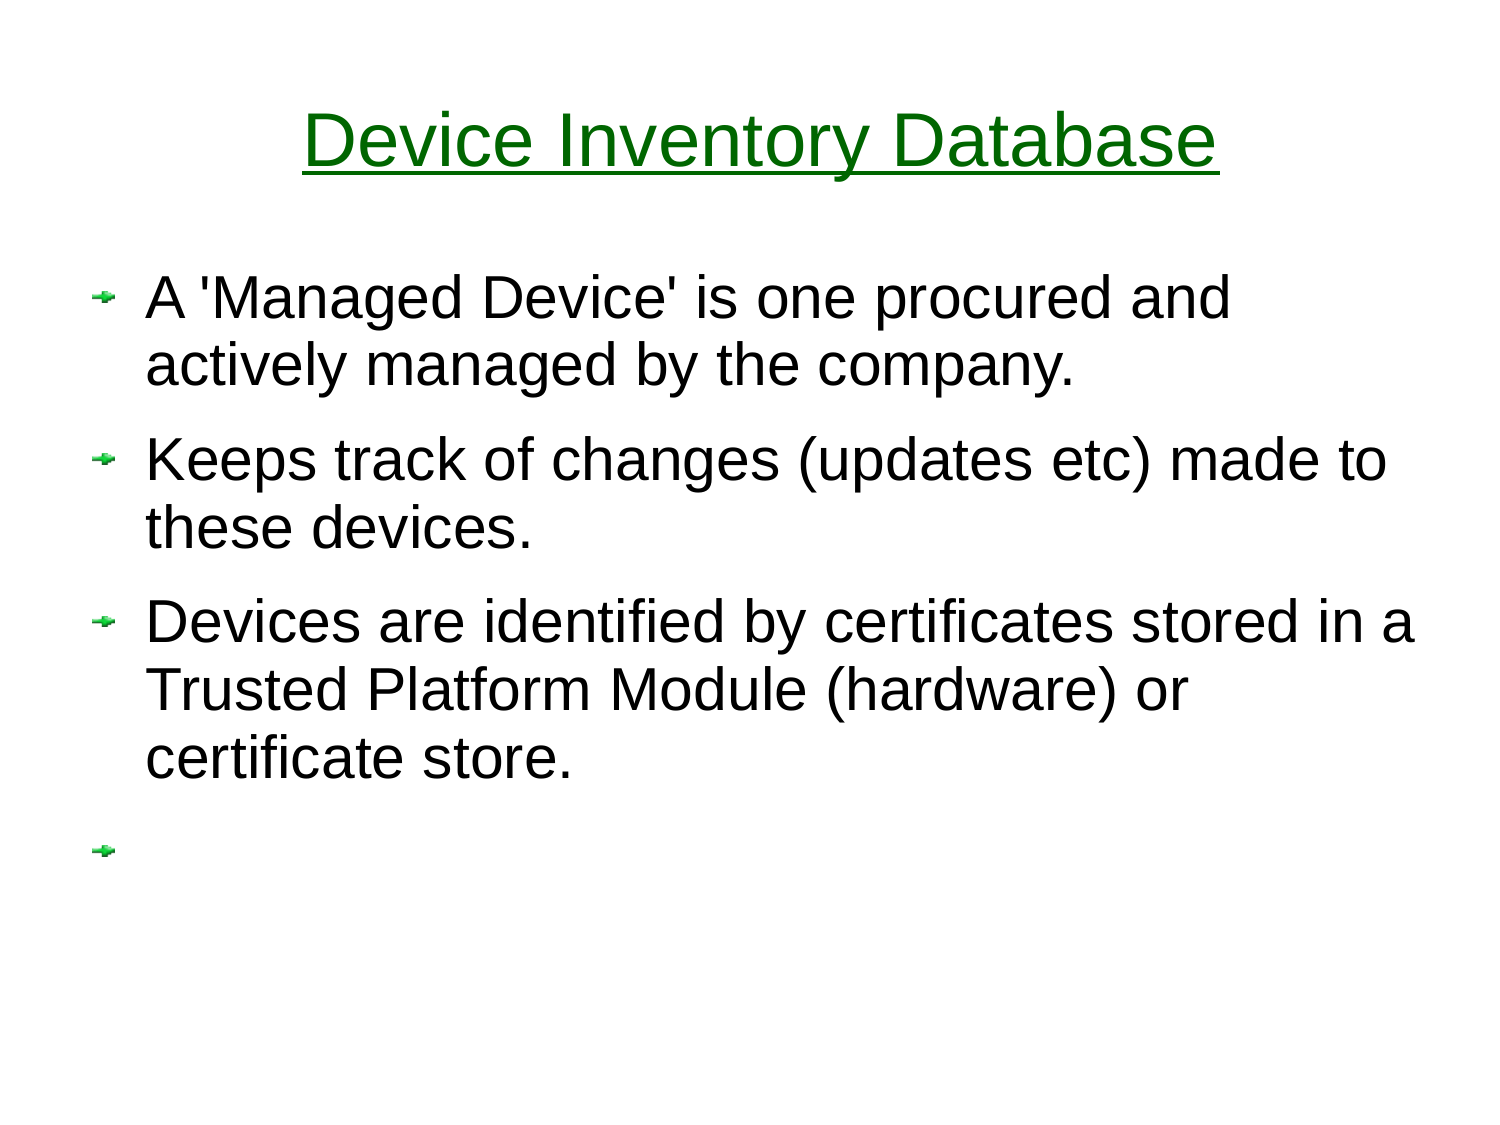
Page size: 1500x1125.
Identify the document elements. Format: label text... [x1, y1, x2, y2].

list A 'Managed Device' is one procured and actively managed by the company. Keeps track of changes (updates etc) made to these devices. Devices are identified by certificates stored in a Trusted Platform Module (hardware) or certificate store. [75, 263, 1447, 997]
title Device Inventory Database [75, 44, 1447, 236]
